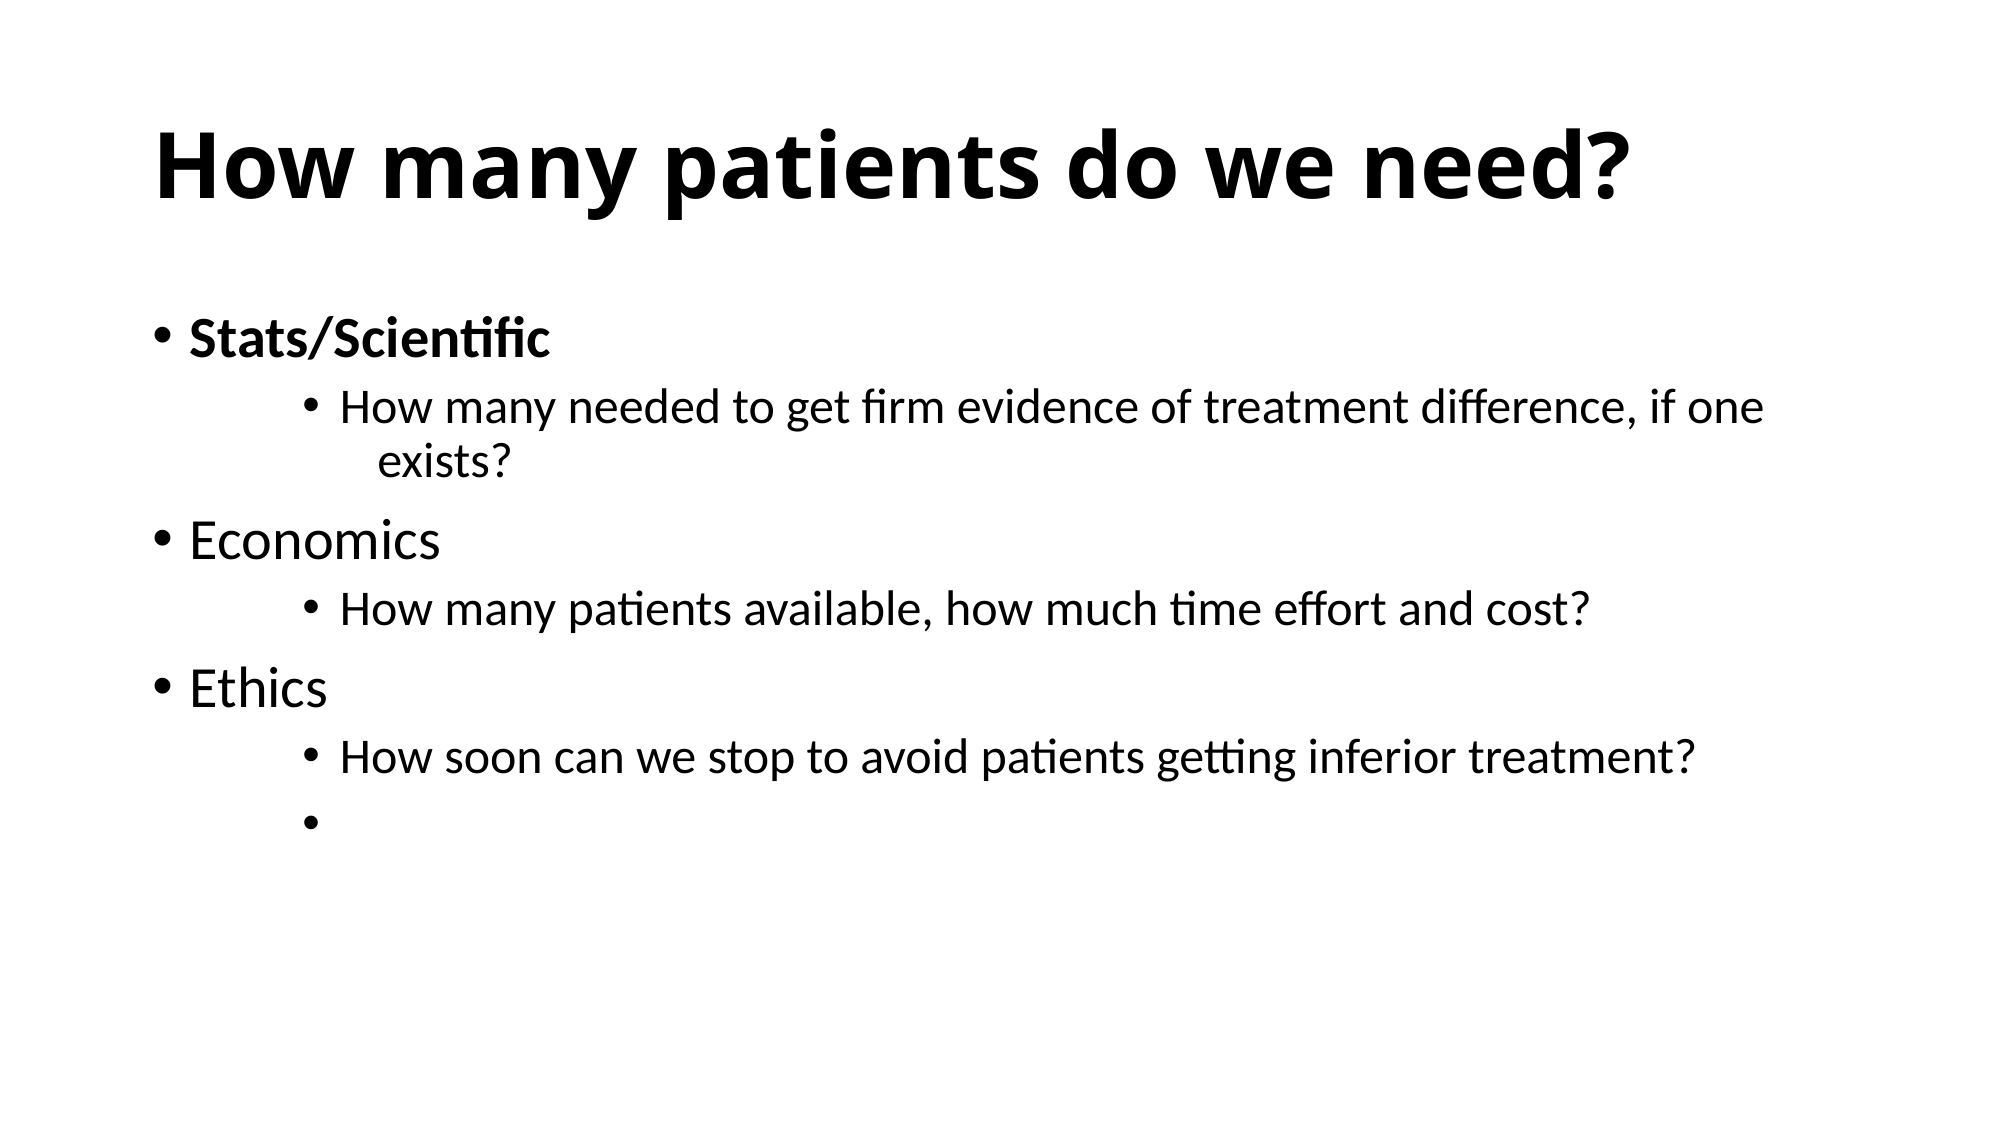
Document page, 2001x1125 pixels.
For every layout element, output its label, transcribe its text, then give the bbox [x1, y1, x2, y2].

list Stats/Scientific How many needed to get firm evidence of treatment difference, if one exists? Economics How many patients available, how much time effort and cost? Ethics How soon can we stop to avoid patients getting inferior treatment? [137, 299, 1863, 1014]
title How many patients do we need? [137, 59, 1863, 278]
